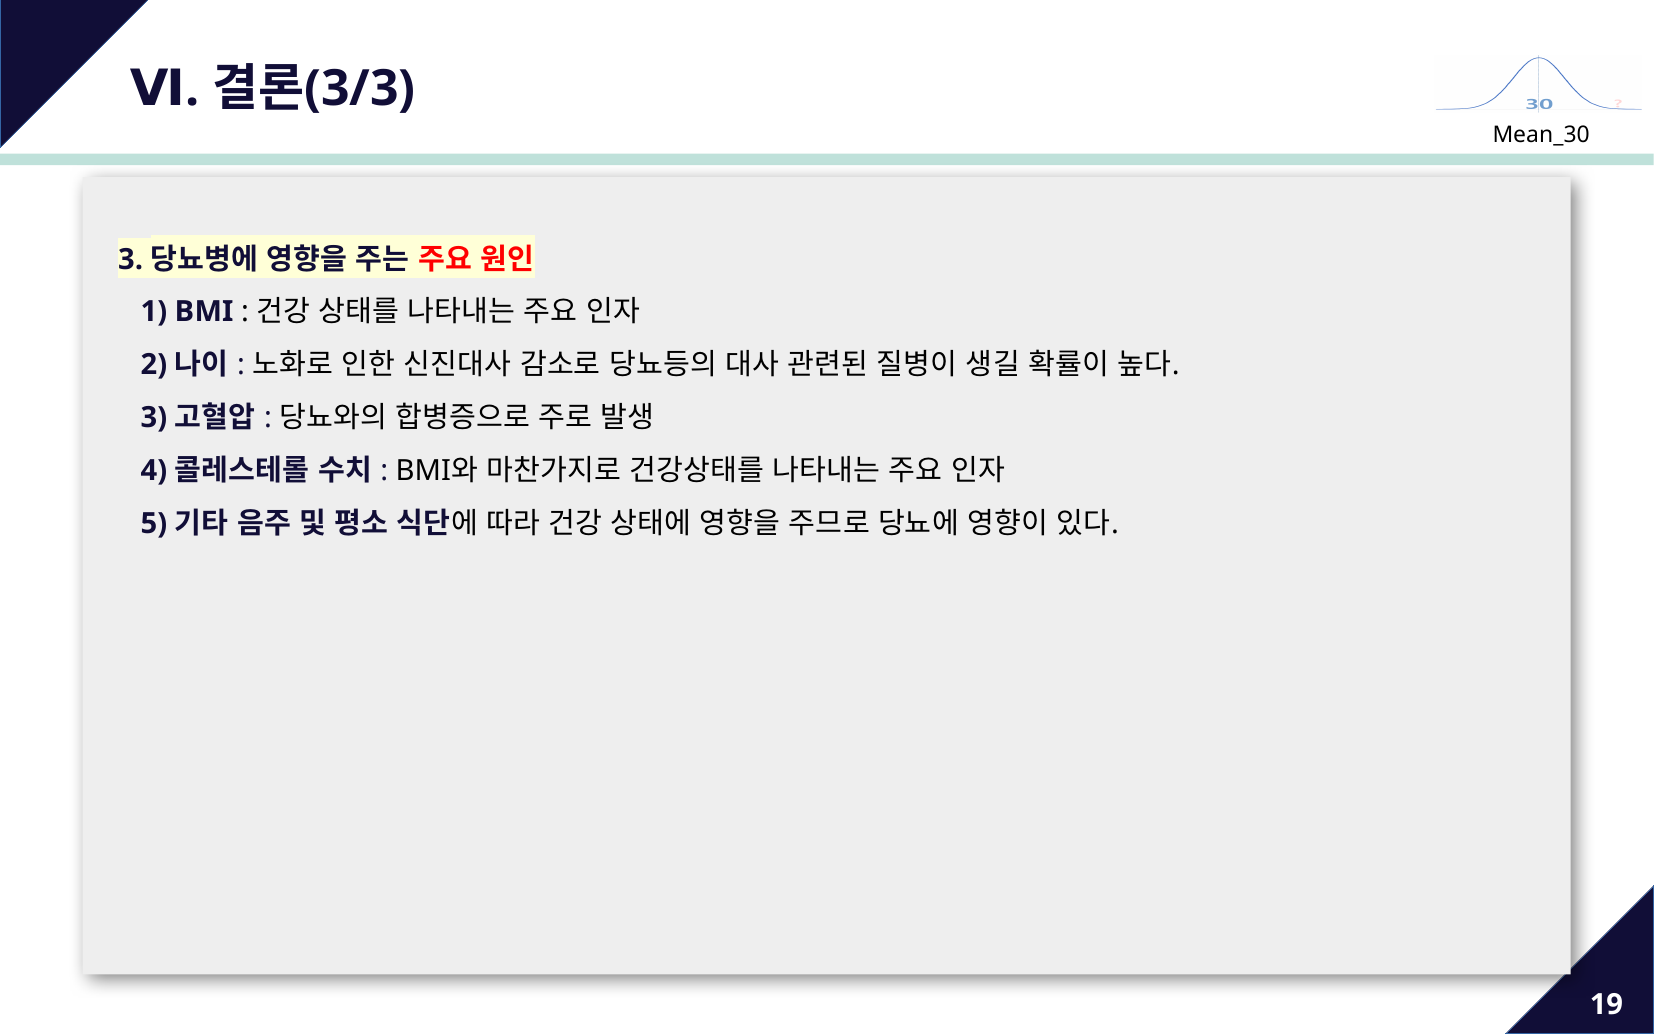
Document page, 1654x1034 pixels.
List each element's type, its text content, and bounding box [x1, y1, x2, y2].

list 3. 당뇨병에 영향을 주는 주요 원인 1) BMI : 건강 상태를 나타내는 주요 인자 2) 나이 : 노화로 인한 신진대사 감소로 당뇨등의 대사 관련된 질병이 생길 확률이 높다. 3) 고혈압 : 당뇨와의 합병증으로 주로 발생 4) 콜레스테롤 수치 : BMI와 마찬가지로 건강상태를 나타내는 주요 인자 5) 기타 음주 및 평소 식단에 따라 건강 상태에 영향을 주므로 당뇨에 영향이 있다. [82, 177, 1571, 975]
text_box Mean_30 [1446, 118, 1636, 148]
title Ⅵ. 결론(3/3) [129, 41, 1618, 148]
text_box <숫자> [1556, 981, 1654, 1025]
picture [1434, 55, 1642, 113]
